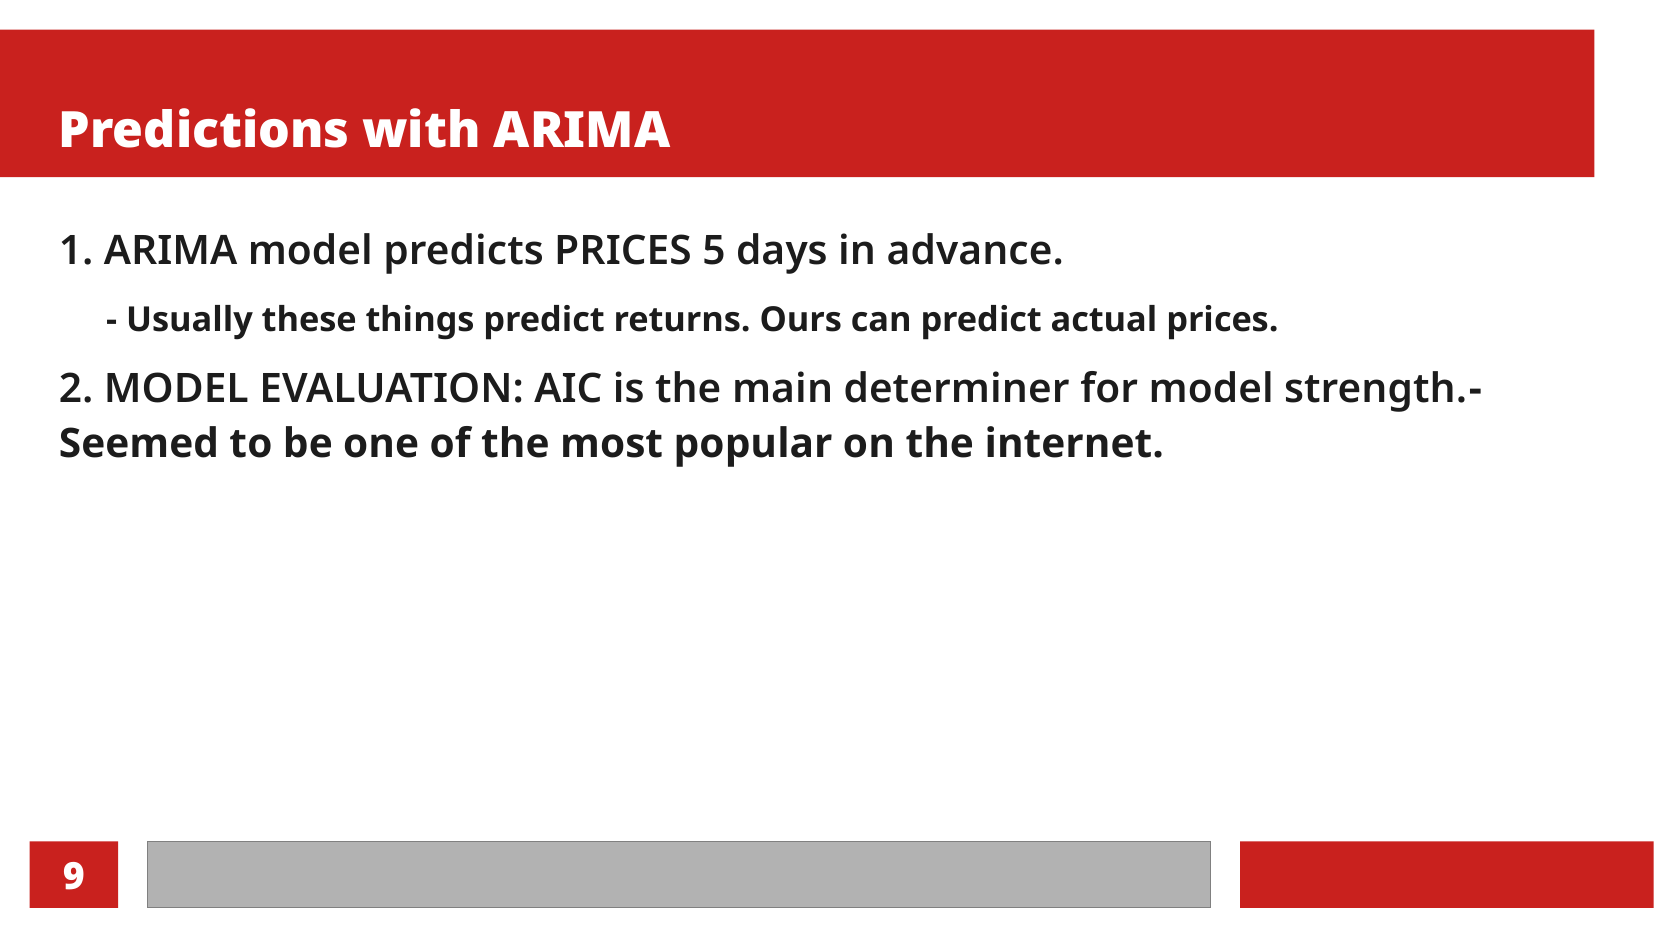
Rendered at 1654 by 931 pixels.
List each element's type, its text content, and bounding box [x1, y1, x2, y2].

list 1. ARIMA model predicts PRICES 5 days in advance. - Usually these things predict returns. Ours can predict actual prices. 2. MODEL EVALUATION: AIC is the main determiner for model strength.- Seemed to be one of the most popular on the internet. [59, 221, 1565, 798]
title Predictions with ARIMA [59, 44, 1595, 163]
